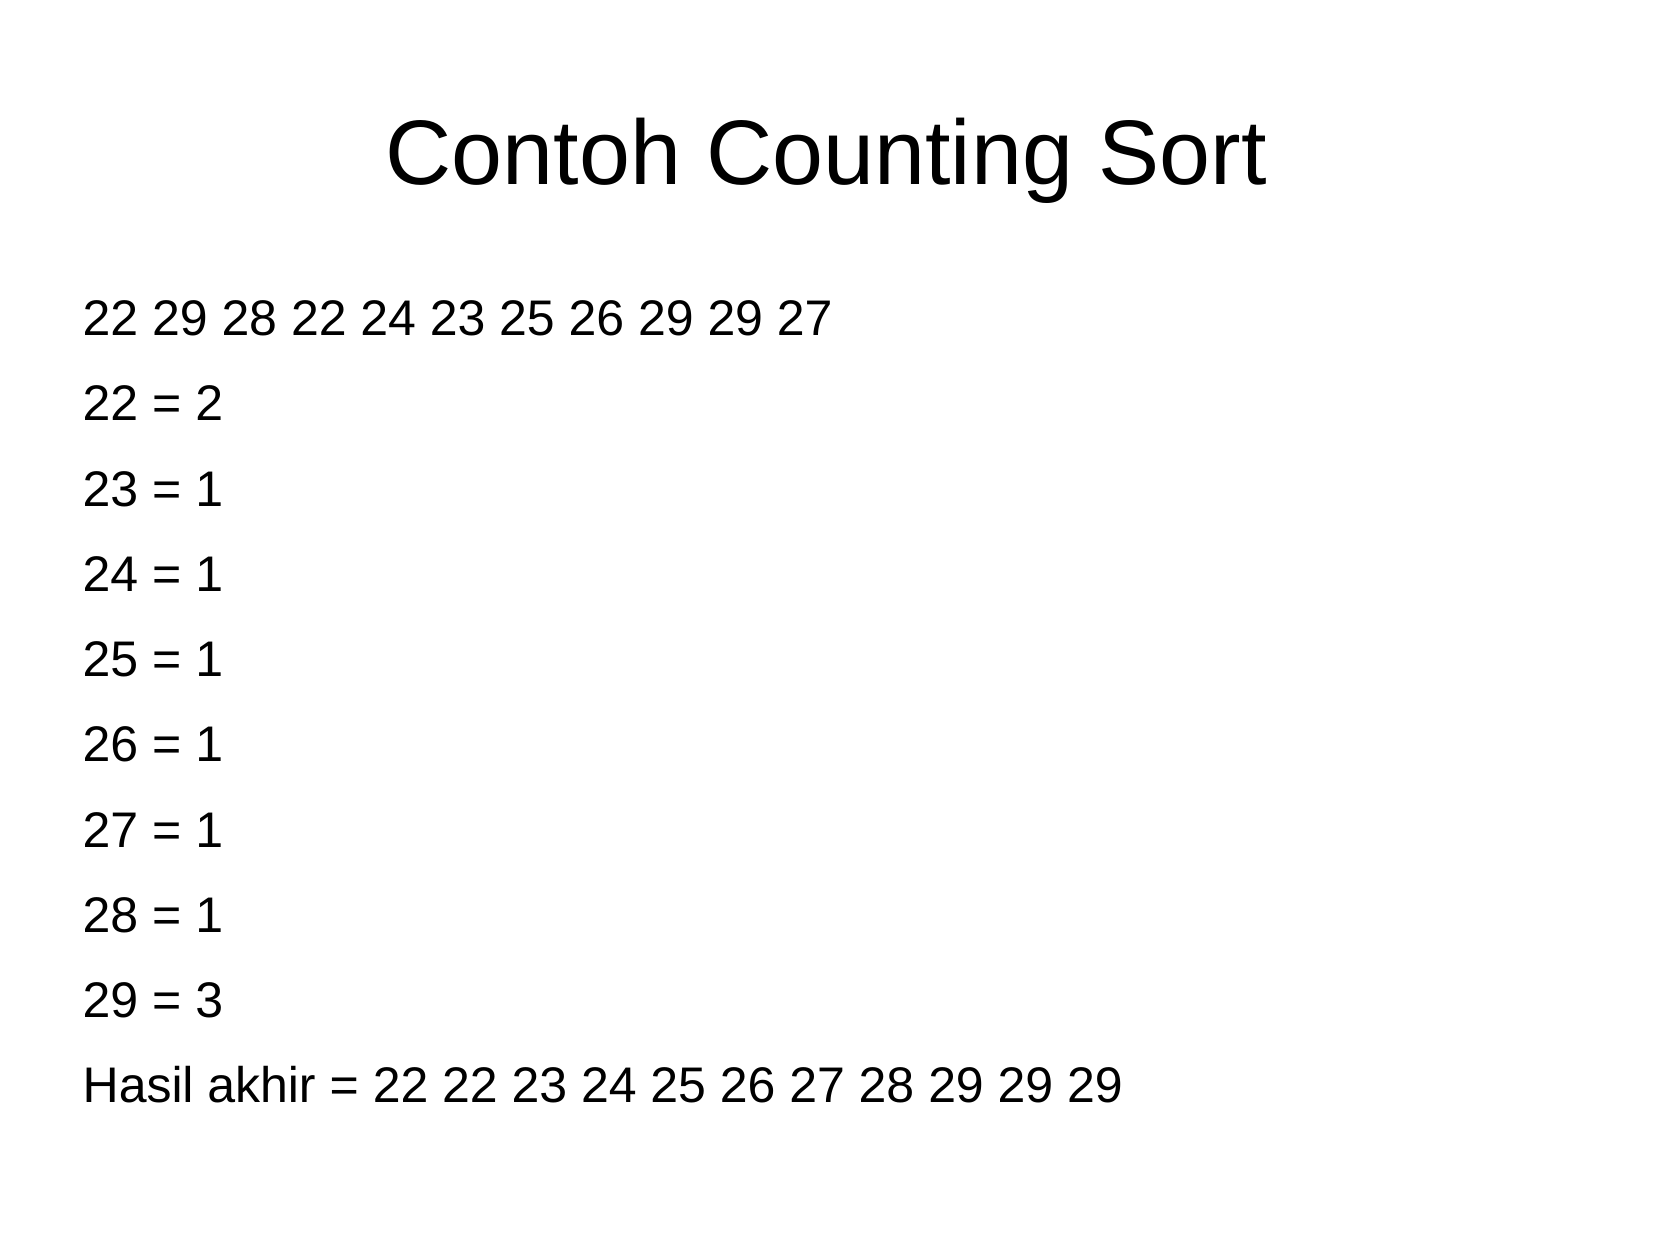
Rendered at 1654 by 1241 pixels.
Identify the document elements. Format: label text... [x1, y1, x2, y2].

list 22 29 28 22 24 23 25 26 29 29 27 22 = 2 23 = 1 24 = 1 25 = 1 26 = 1 27 = 1 28 = 1 29 = 3 Hasil akhir = 22 22 23 24 25 26 27 28 29 29 29 [82, 290, 1571, 1126]
title Contoh Counting Sort [82, 49, 1571, 257]
